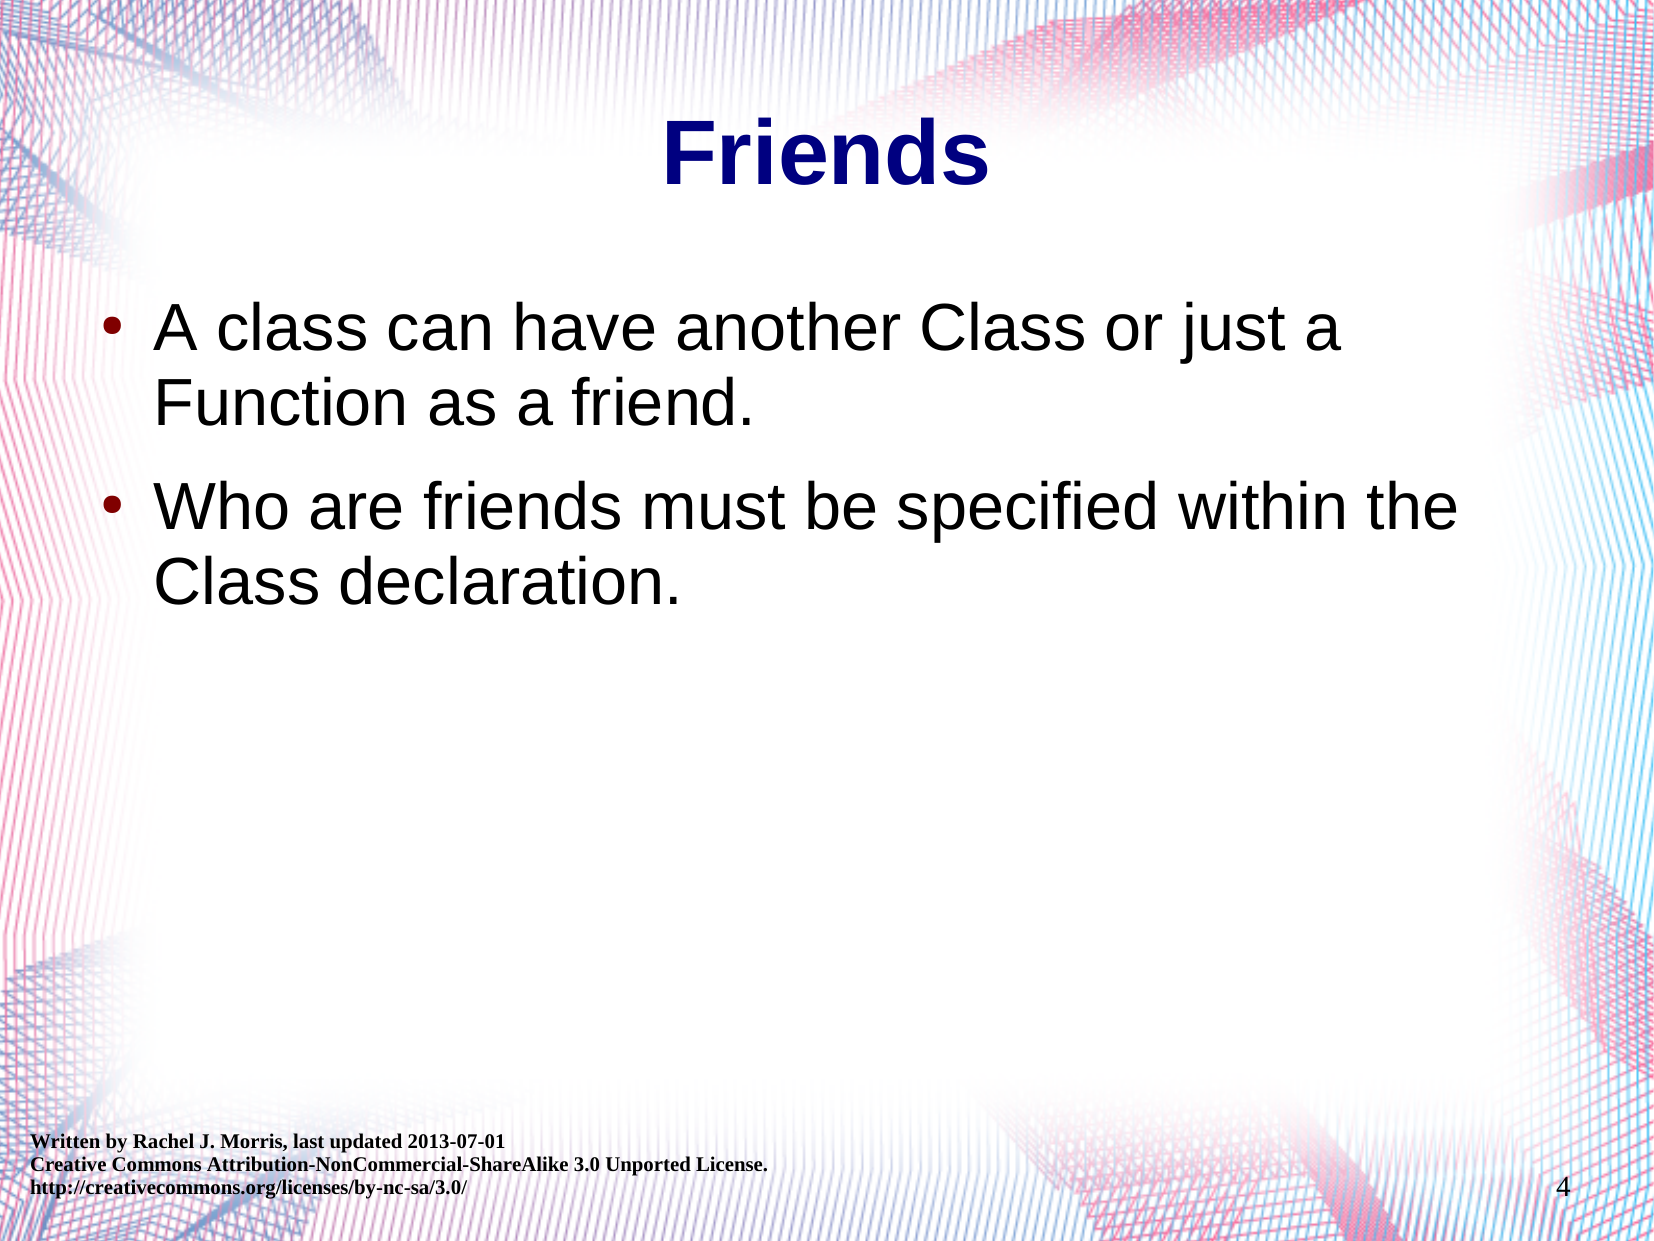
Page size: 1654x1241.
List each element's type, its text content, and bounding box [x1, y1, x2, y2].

title Friends [82, 49, 1571, 257]
picture [0, 0, 1654, 1241]
list A class can have another Class or just a Function as a friend. Who are friends must be specified within the Class declaration. [82, 290, 1571, 1010]
